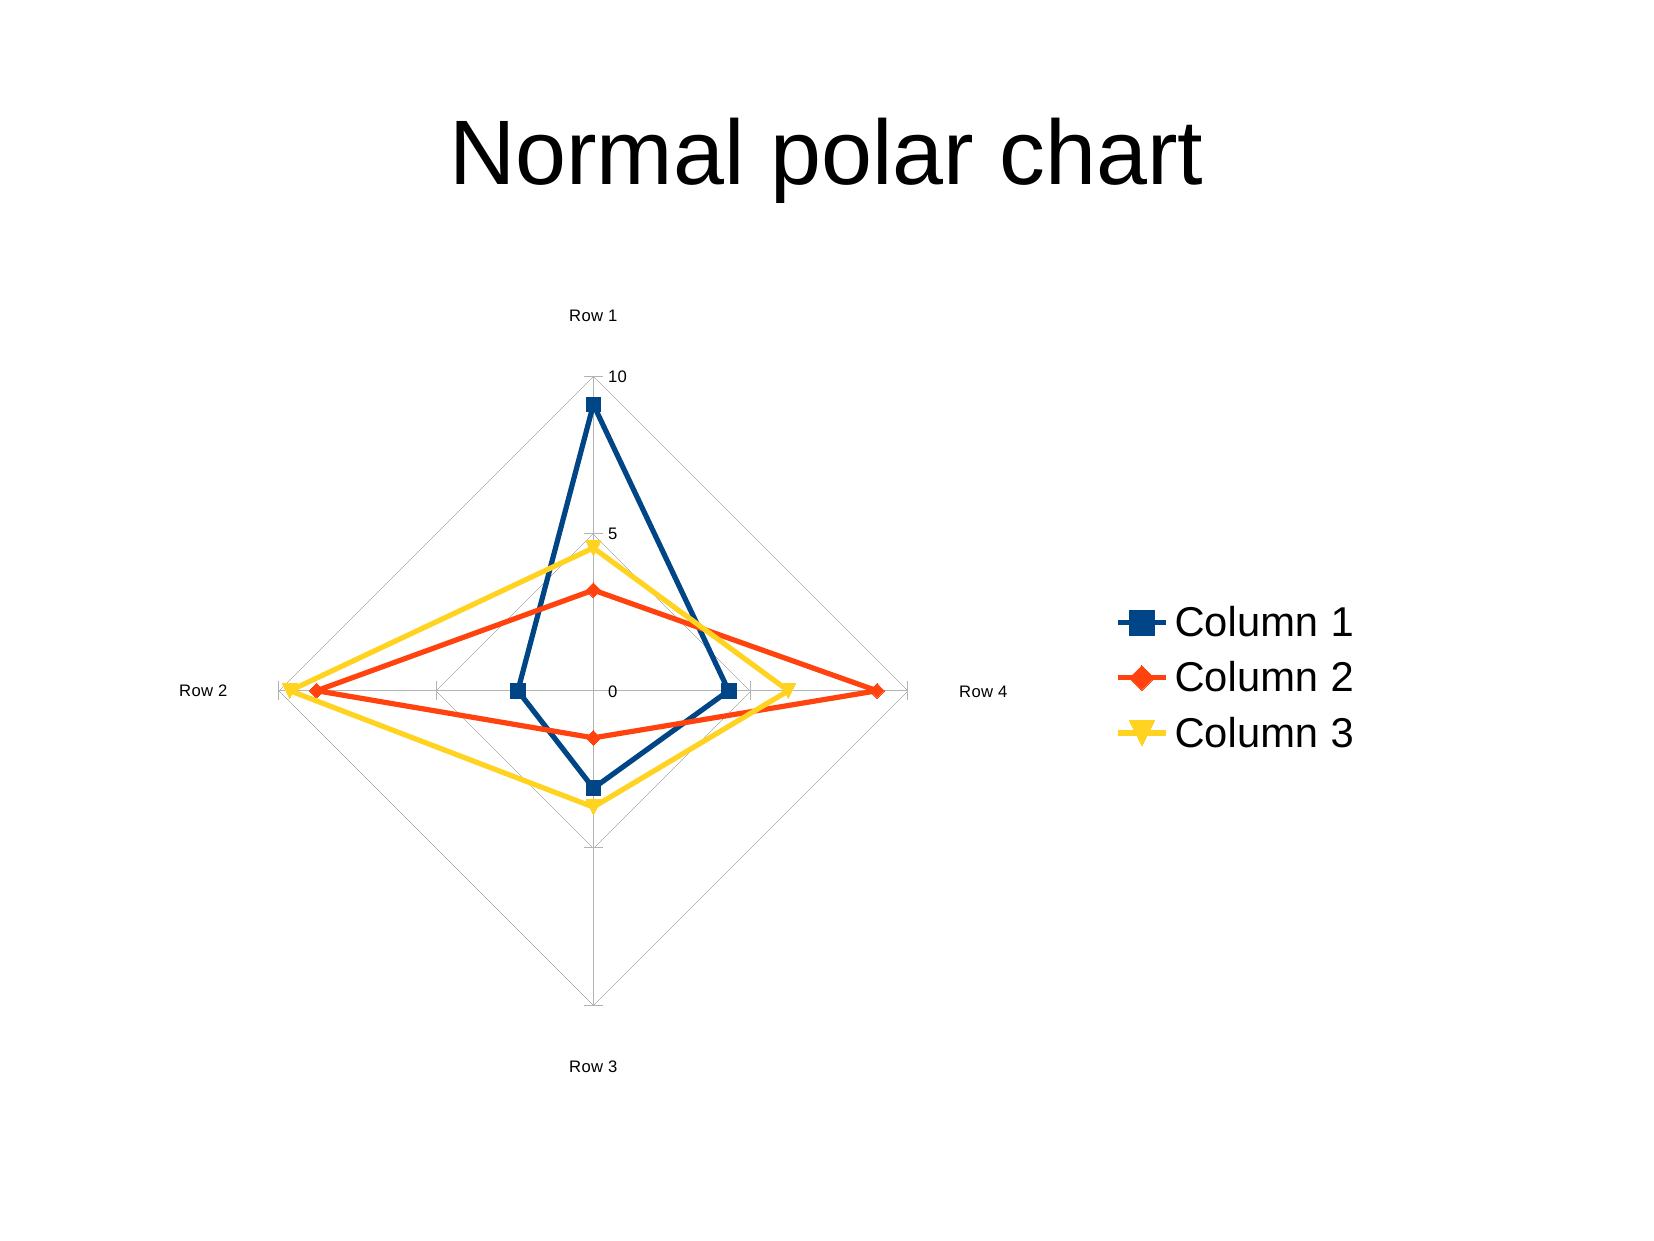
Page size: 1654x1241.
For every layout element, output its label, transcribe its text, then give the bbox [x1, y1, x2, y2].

chart [82, 290, 1571, 1109]
title Normal polar chart [82, 56, 1571, 250]
